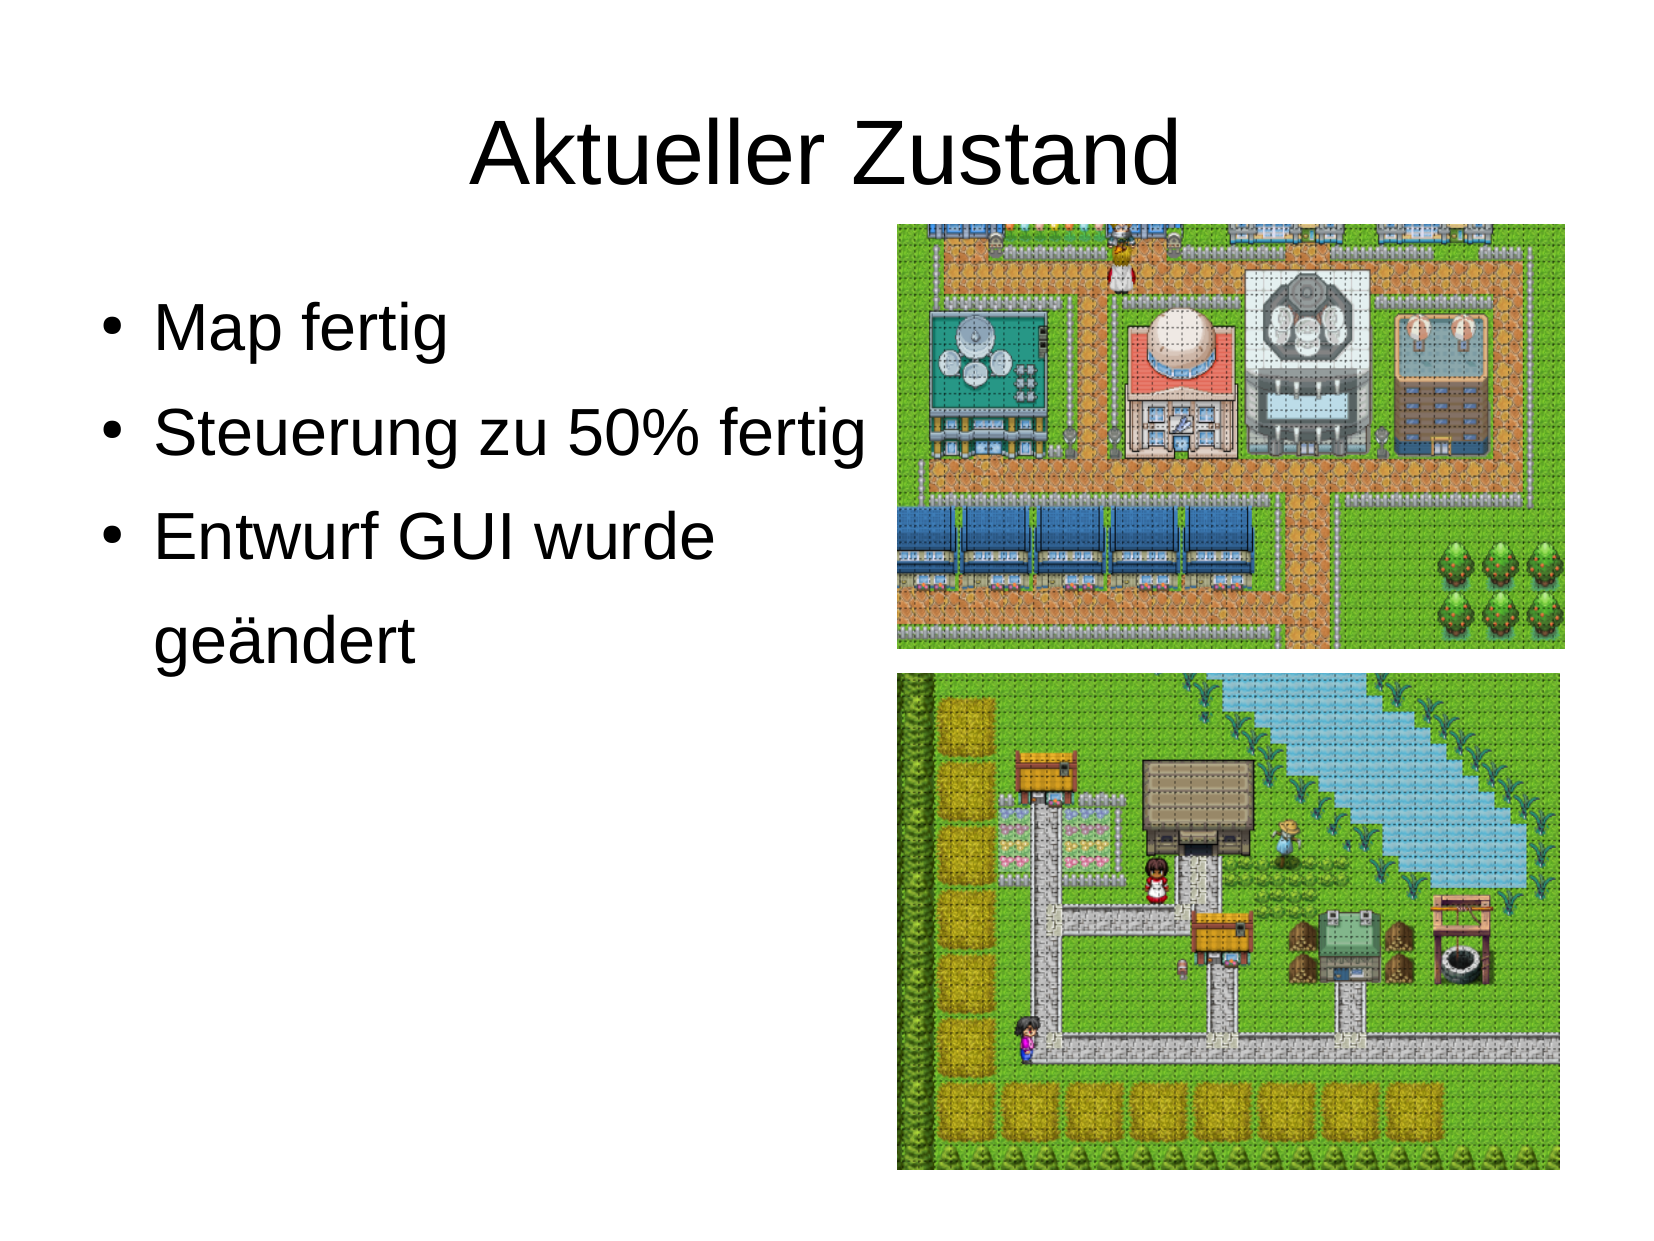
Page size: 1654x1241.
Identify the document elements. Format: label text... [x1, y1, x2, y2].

picture [897, 673, 1560, 1170]
list Map fertig Steuerung zu 50% fertig Entwurf GUI wurde geändert [82, 290, 1571, 1109]
title Aktueller Zustand [82, 49, 1571, 257]
picture [897, 224, 1565, 649]
